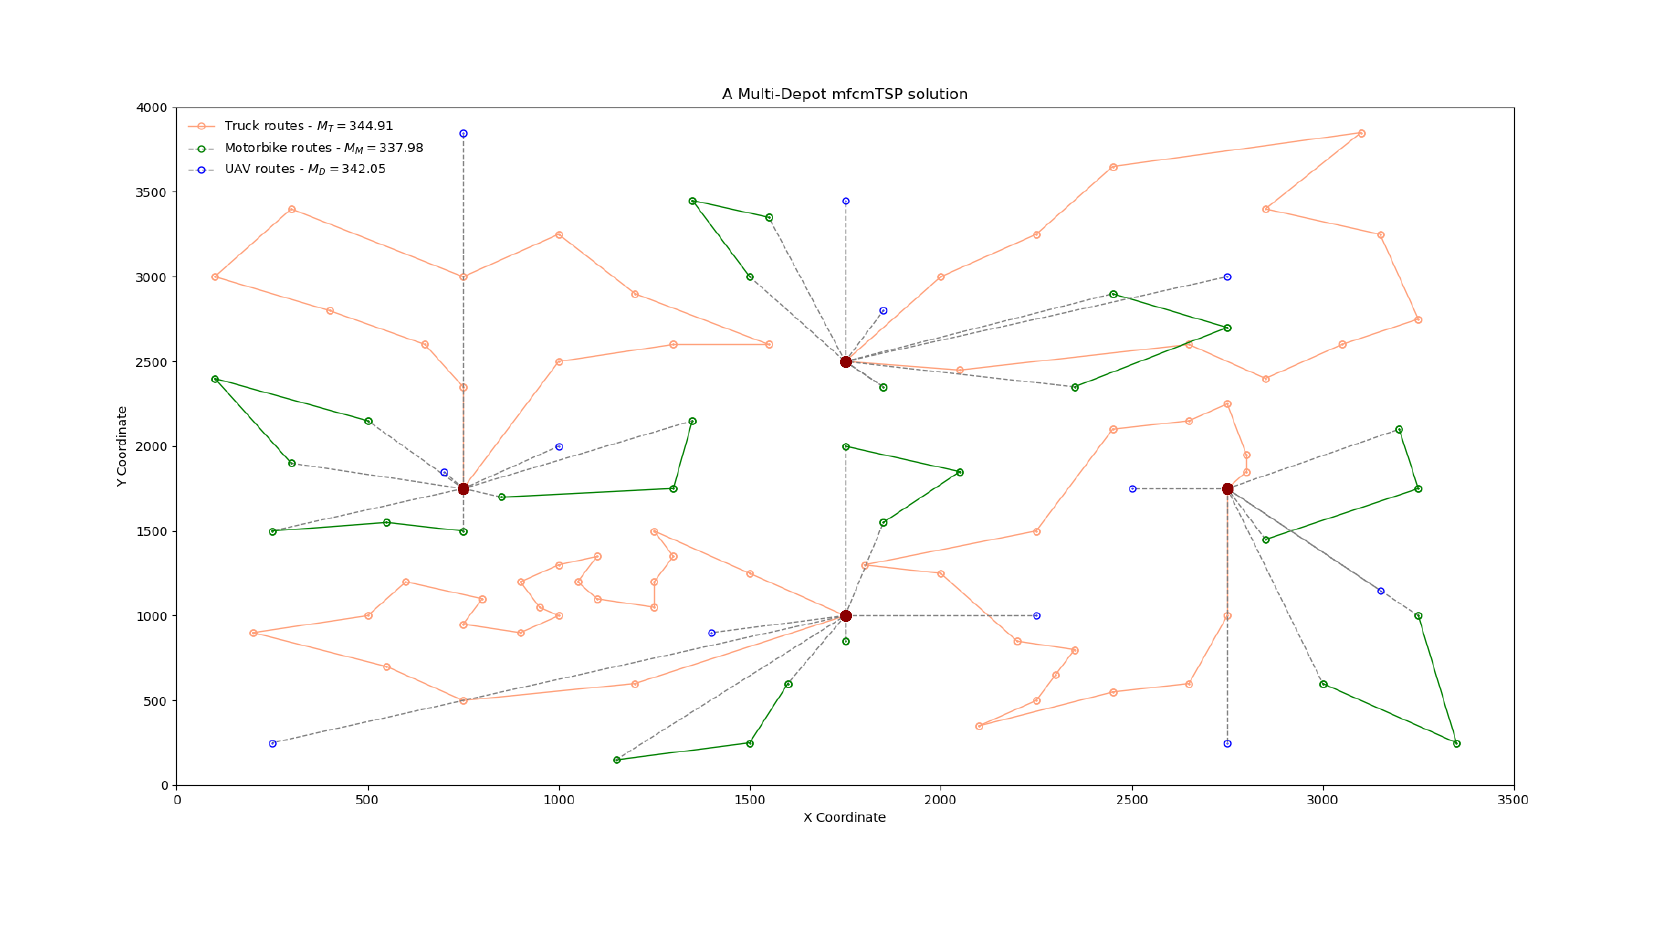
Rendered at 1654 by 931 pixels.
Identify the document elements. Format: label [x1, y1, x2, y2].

picture [112, 86, 1538, 826]
